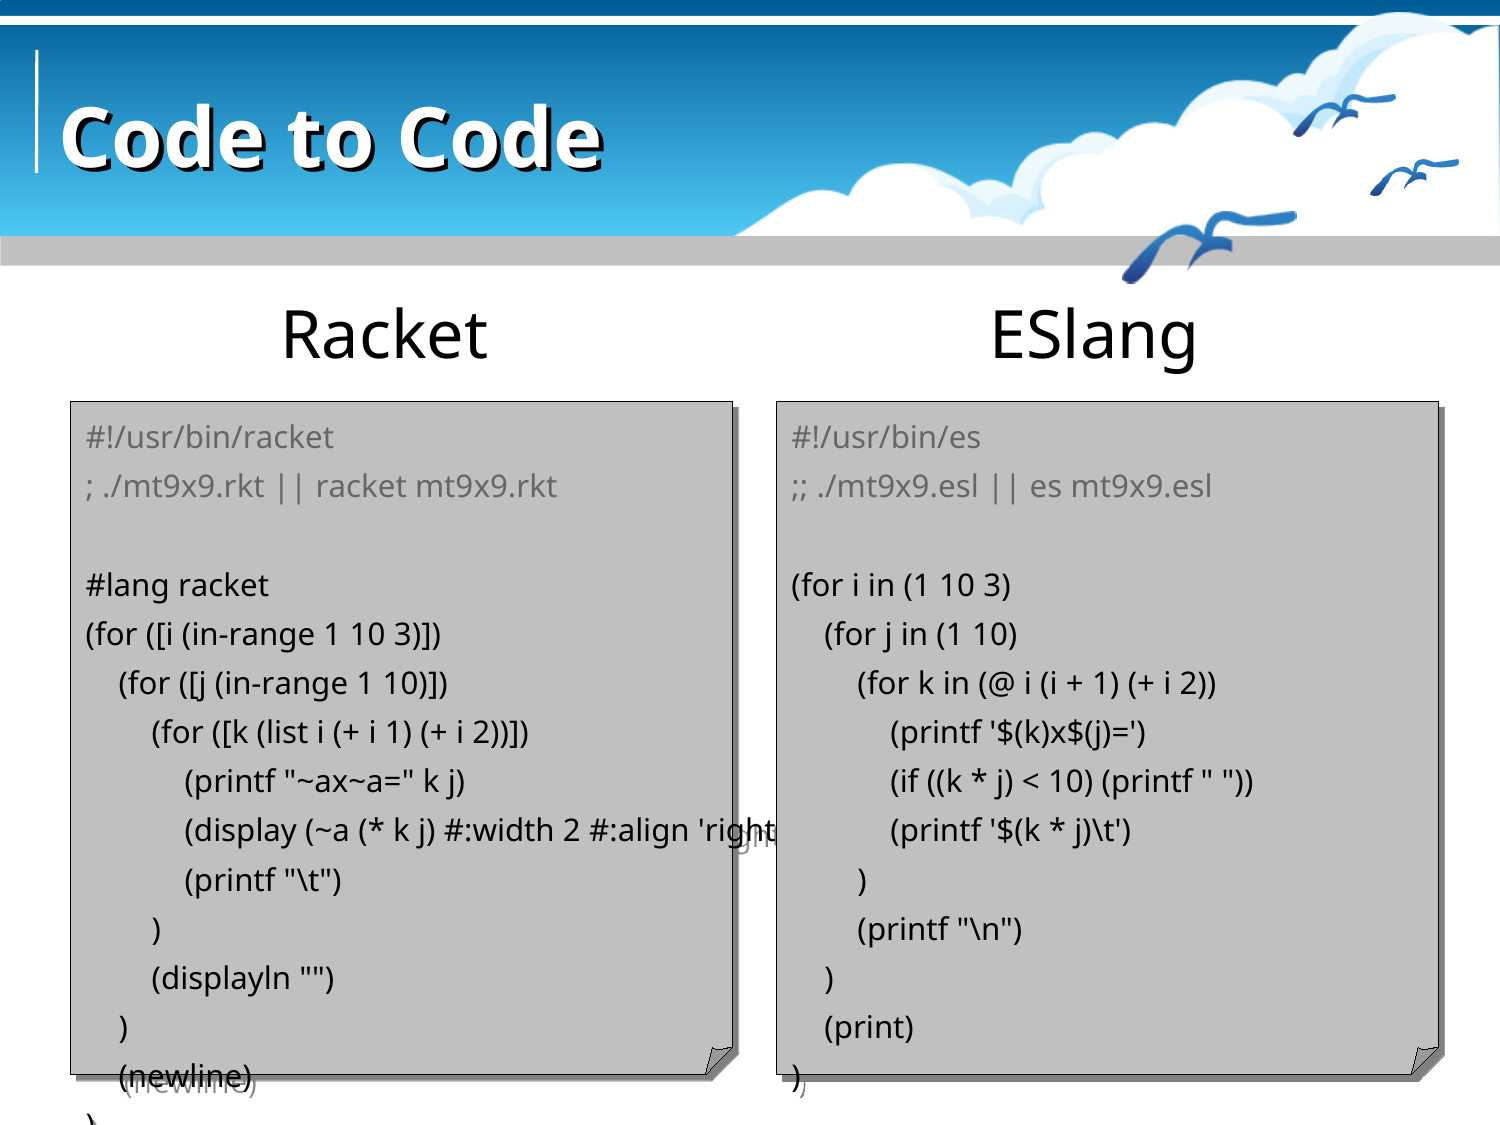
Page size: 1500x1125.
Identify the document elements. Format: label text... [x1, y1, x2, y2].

picture [730, 12, 1500, 284]
text_box ESlang [974, 283, 1282, 388]
text_box #!/usr/bin/es ;; ./mt9x9.esl || es mt9x9.esl (for i in (1 10 3) (for j in (1 10) (for k in (@ i (i + 1) (+ i 2)) (printf '$(k)x$(j)=') (if ((k * j) < 10) (printf " ")) (printf '$(k * j)\t') ) (printf "\n") ) (print) ) [776, 401, 1439, 1075]
text_box Racket [265, 283, 562, 388]
title Code to Code [59, 86, 1465, 186]
text_box #!/usr/bin/racket ; ./mt9x9.rkt || racket mt9x9.rkt #lang racket (for ([i (in-range 1 10 3)]) (for ([j (in-range 1 10)]) (for ([k (list i (+ i 1) (+ i 2))]) (printf "~ax~a=" k j) (display (~a (* k j) #:width 2 #:align 'right)) (printf "\t") ) (displayln "") ) (newline) ) [70, 401, 733, 1075]
